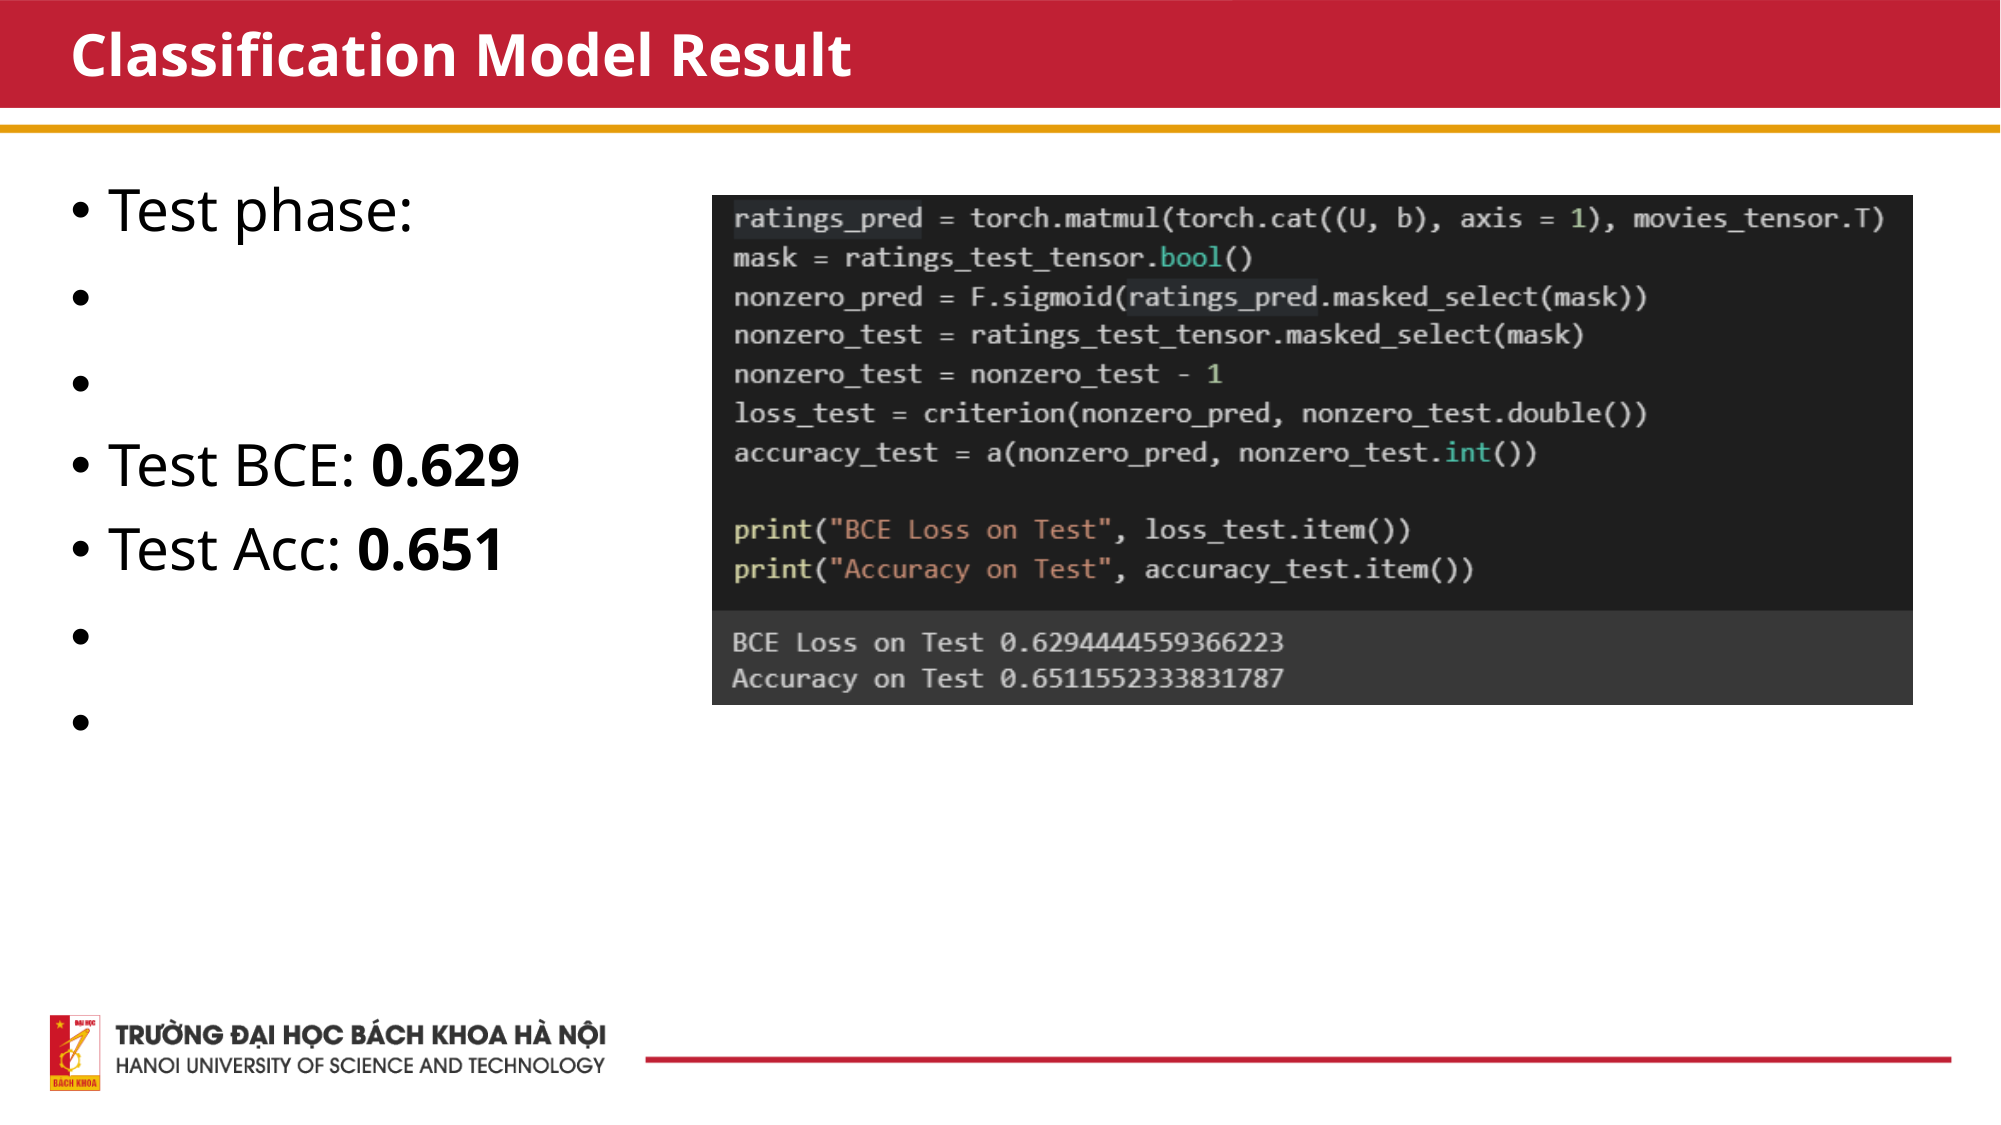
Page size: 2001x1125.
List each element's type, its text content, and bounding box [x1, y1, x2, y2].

list Test phase: Test BCE: 0.629 Test Acc: 0.651 [55, 173, 1945, 979]
picture [712, 195, 1913, 705]
title Classification Model Result [55, 18, 1945, 91]
